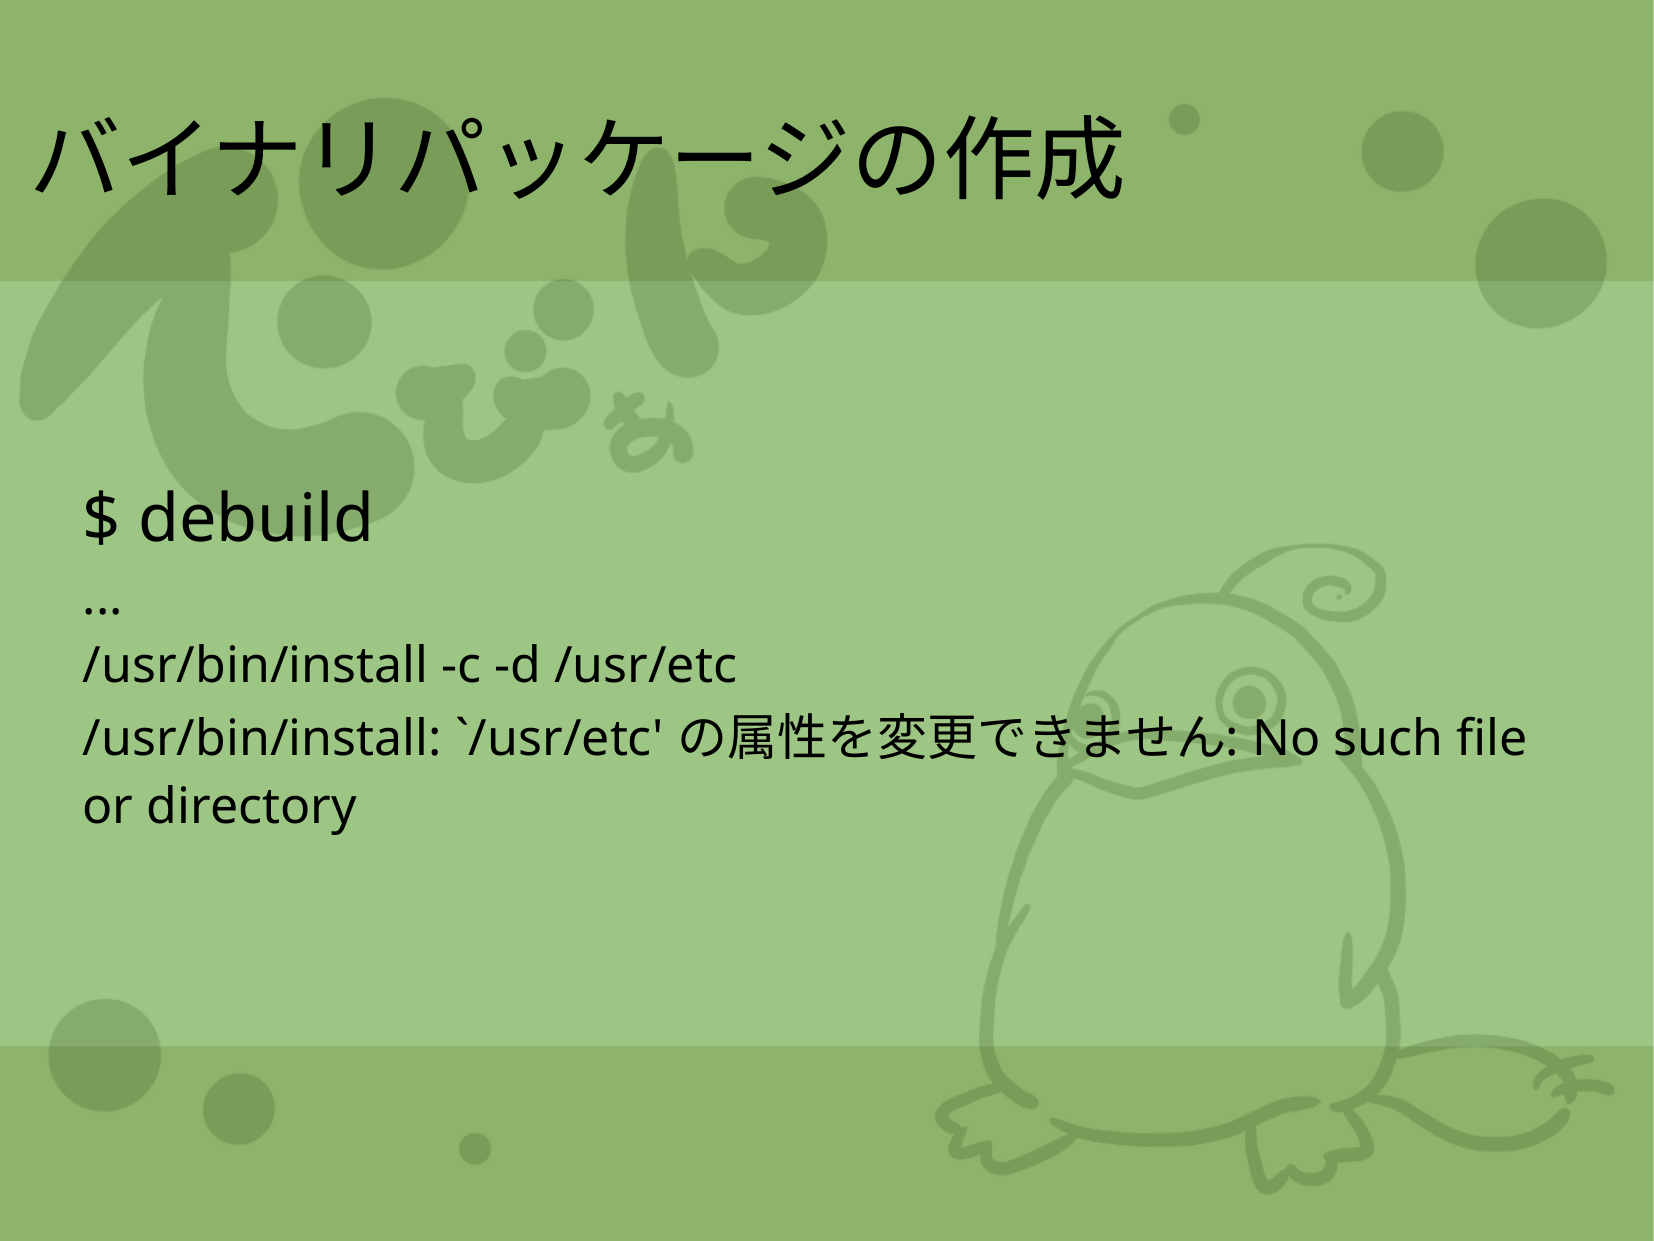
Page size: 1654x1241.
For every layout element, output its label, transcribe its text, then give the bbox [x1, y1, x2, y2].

picture [0, 0, 1654, 1241]
title バイナリパッケージの作成 [29, 56, 1625, 250]
subtitle $ debuild ... /usr/bin/install -c -d /usr/etc /usr/bin/install: `/usr/etc' の属性を変更できません: No such file or directory [82, 297, 1571, 1102]
